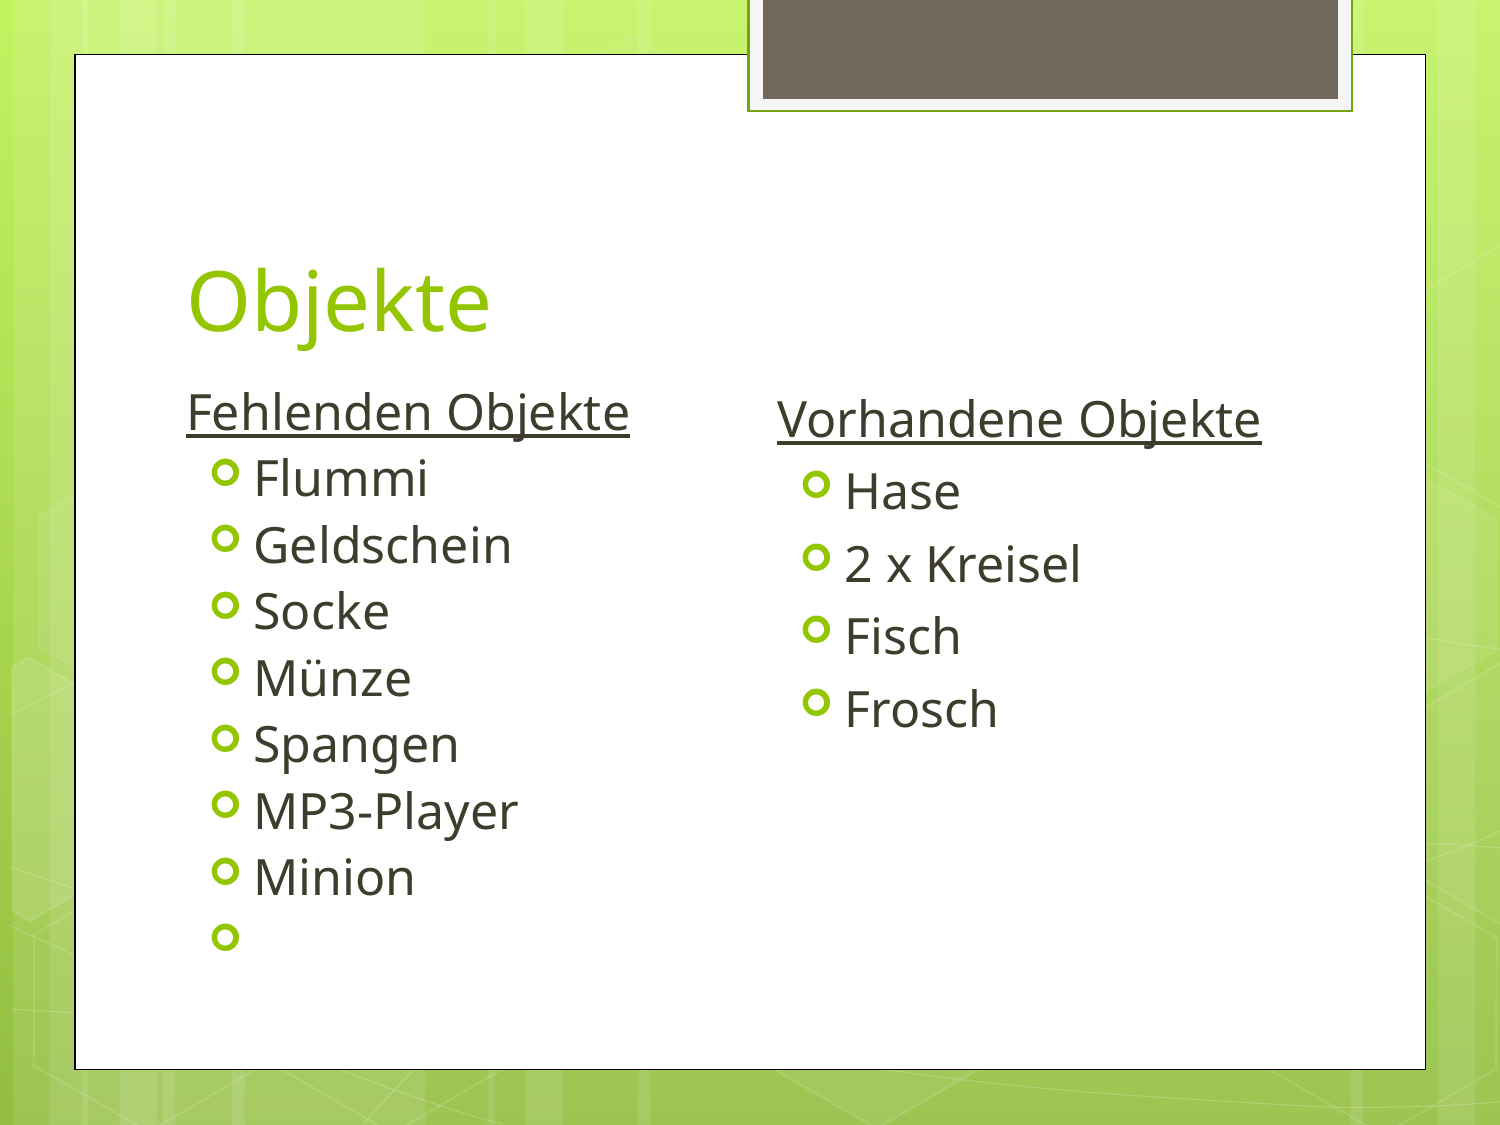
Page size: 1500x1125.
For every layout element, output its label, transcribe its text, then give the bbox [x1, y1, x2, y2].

list Vorhandene Objekte Hase 2 x Kreisel Fisch Frosch [761, 379, 1324, 953]
list Fehlenden Objekte Flummi Geldschein Socke Münze Spangen MP3-Player Minion [171, 379, 733, 953]
title Objekte [171, 168, 1324, 357]
